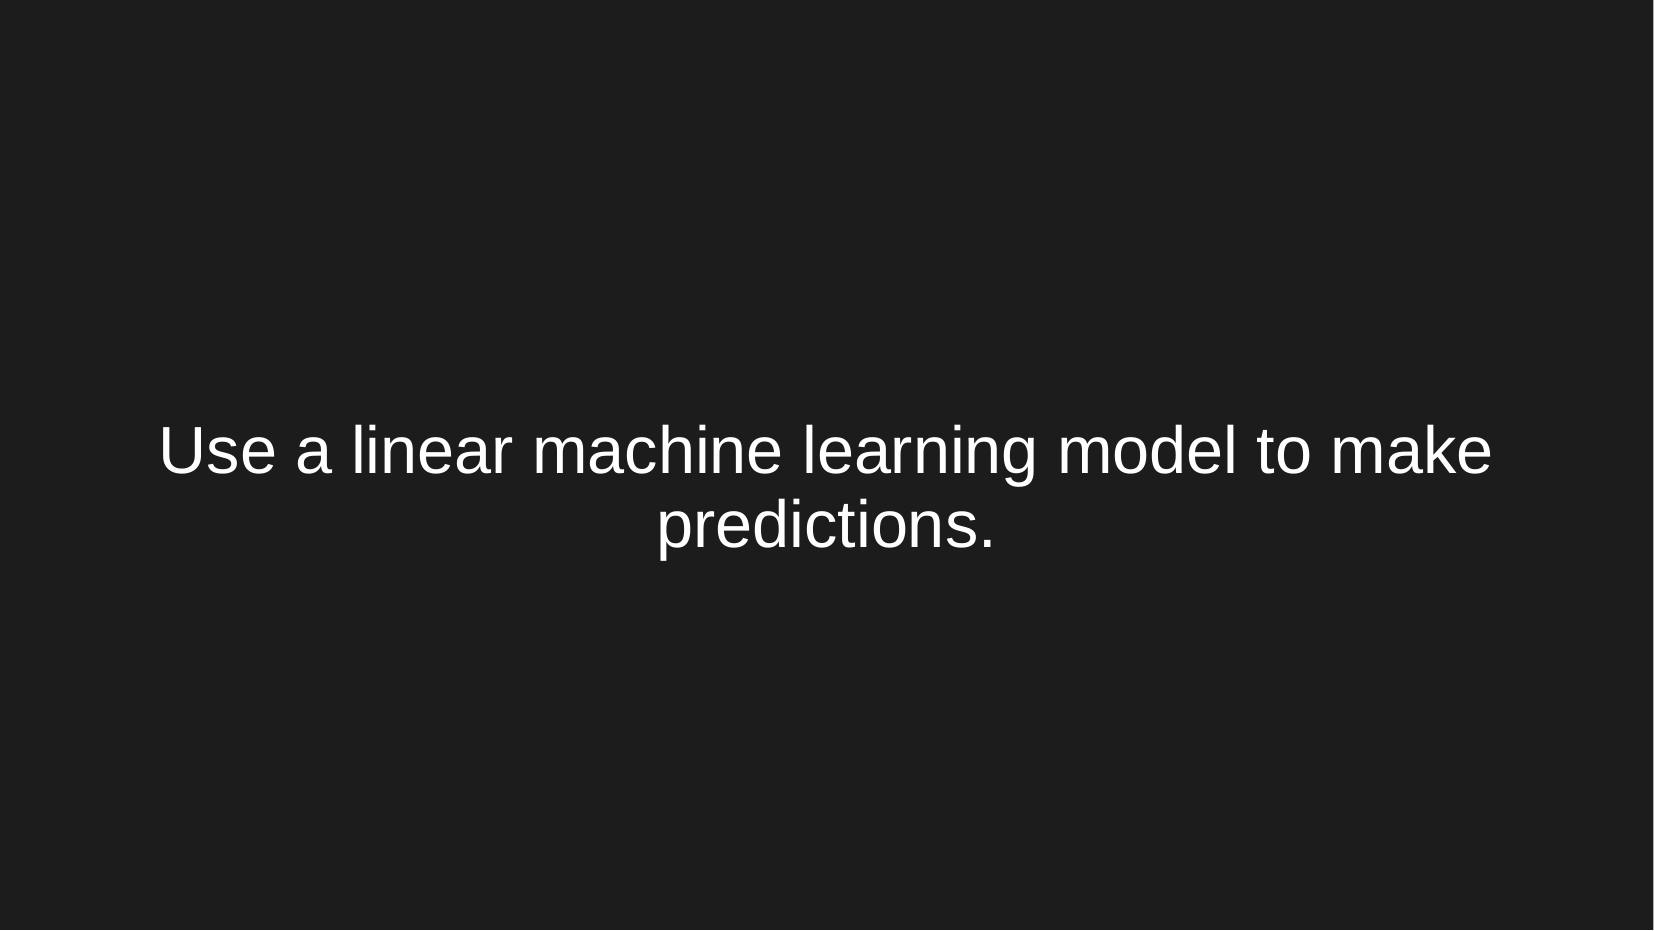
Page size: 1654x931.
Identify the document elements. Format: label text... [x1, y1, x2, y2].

subtitle Use a linear machine learning model to make predictions. [82, 217, 1571, 758]
